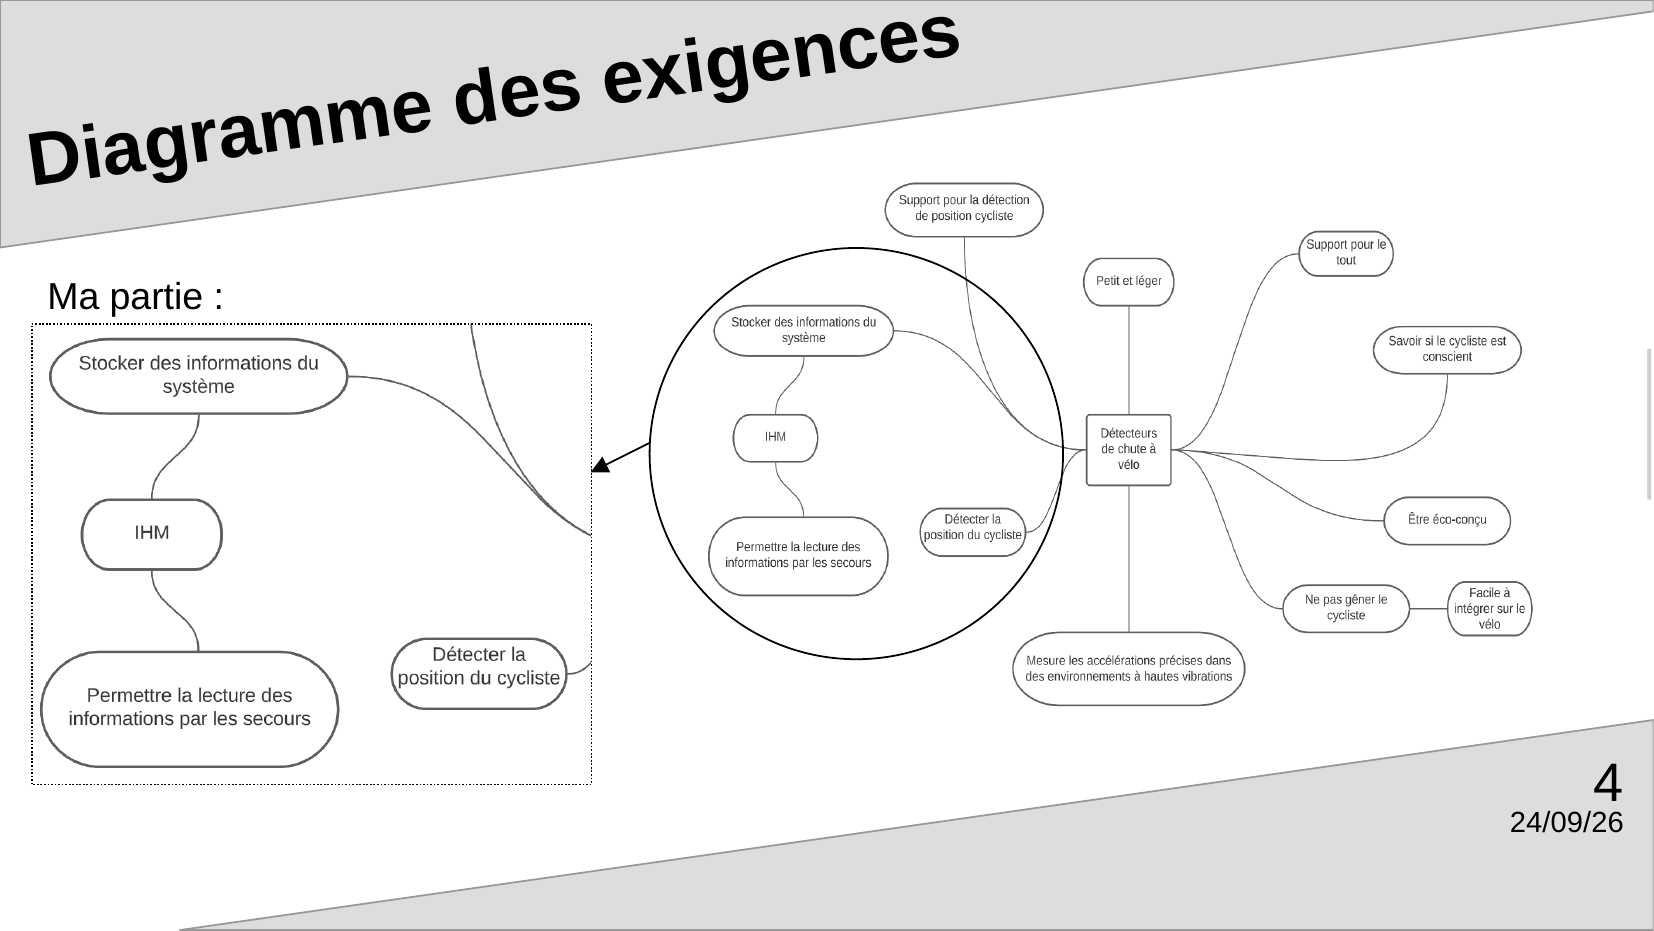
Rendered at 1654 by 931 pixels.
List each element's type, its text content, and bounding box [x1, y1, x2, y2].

picture [679, 249, 1062, 658]
title Diagramme des exigences [16, 0, 1501, 239]
picture [679, 169, 1652, 709]
picture [32, 324, 591, 784]
text_box Ma partie : [32, 267, 325, 325]
